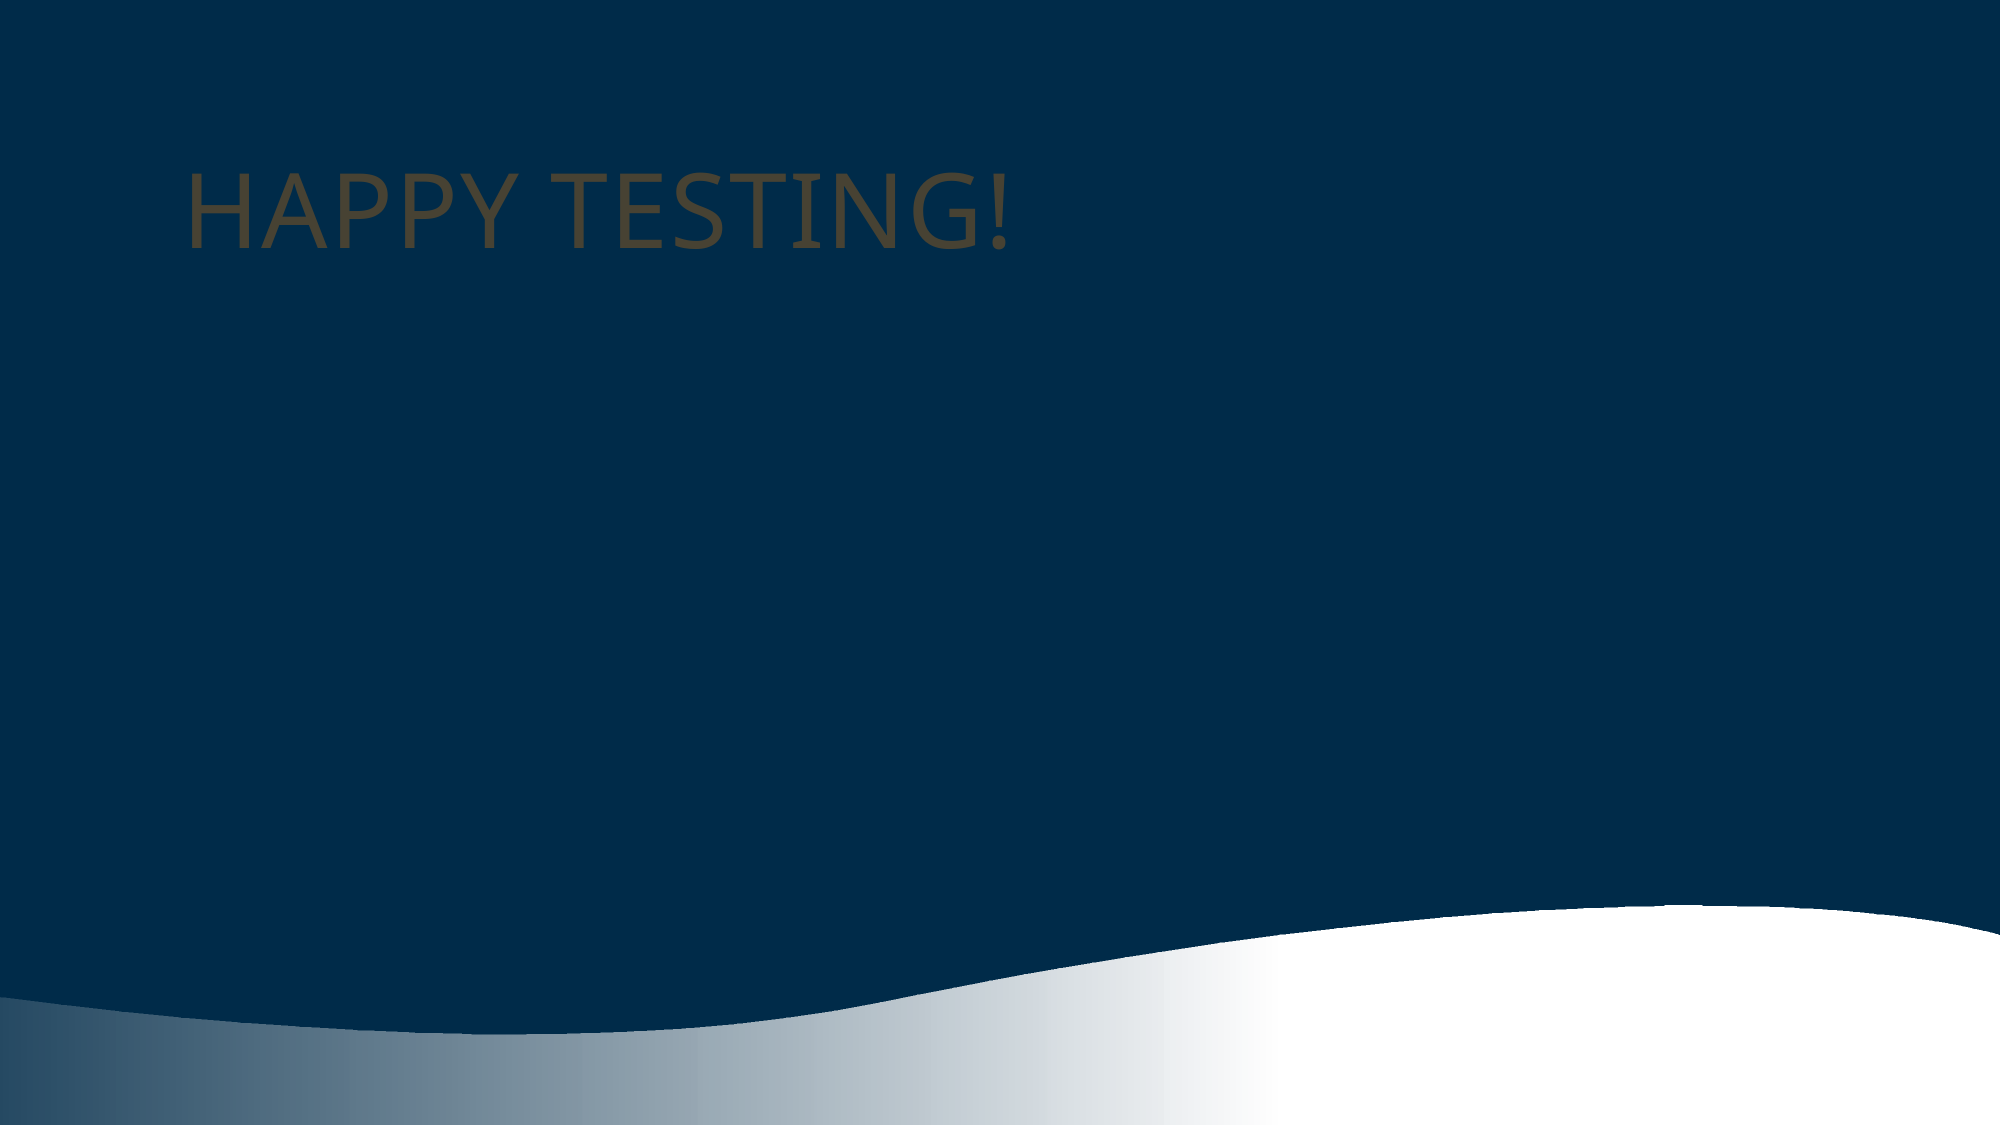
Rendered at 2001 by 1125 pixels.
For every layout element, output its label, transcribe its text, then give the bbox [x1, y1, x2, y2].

title HAPPY TESTING! [168, 96, 1763, 342]
